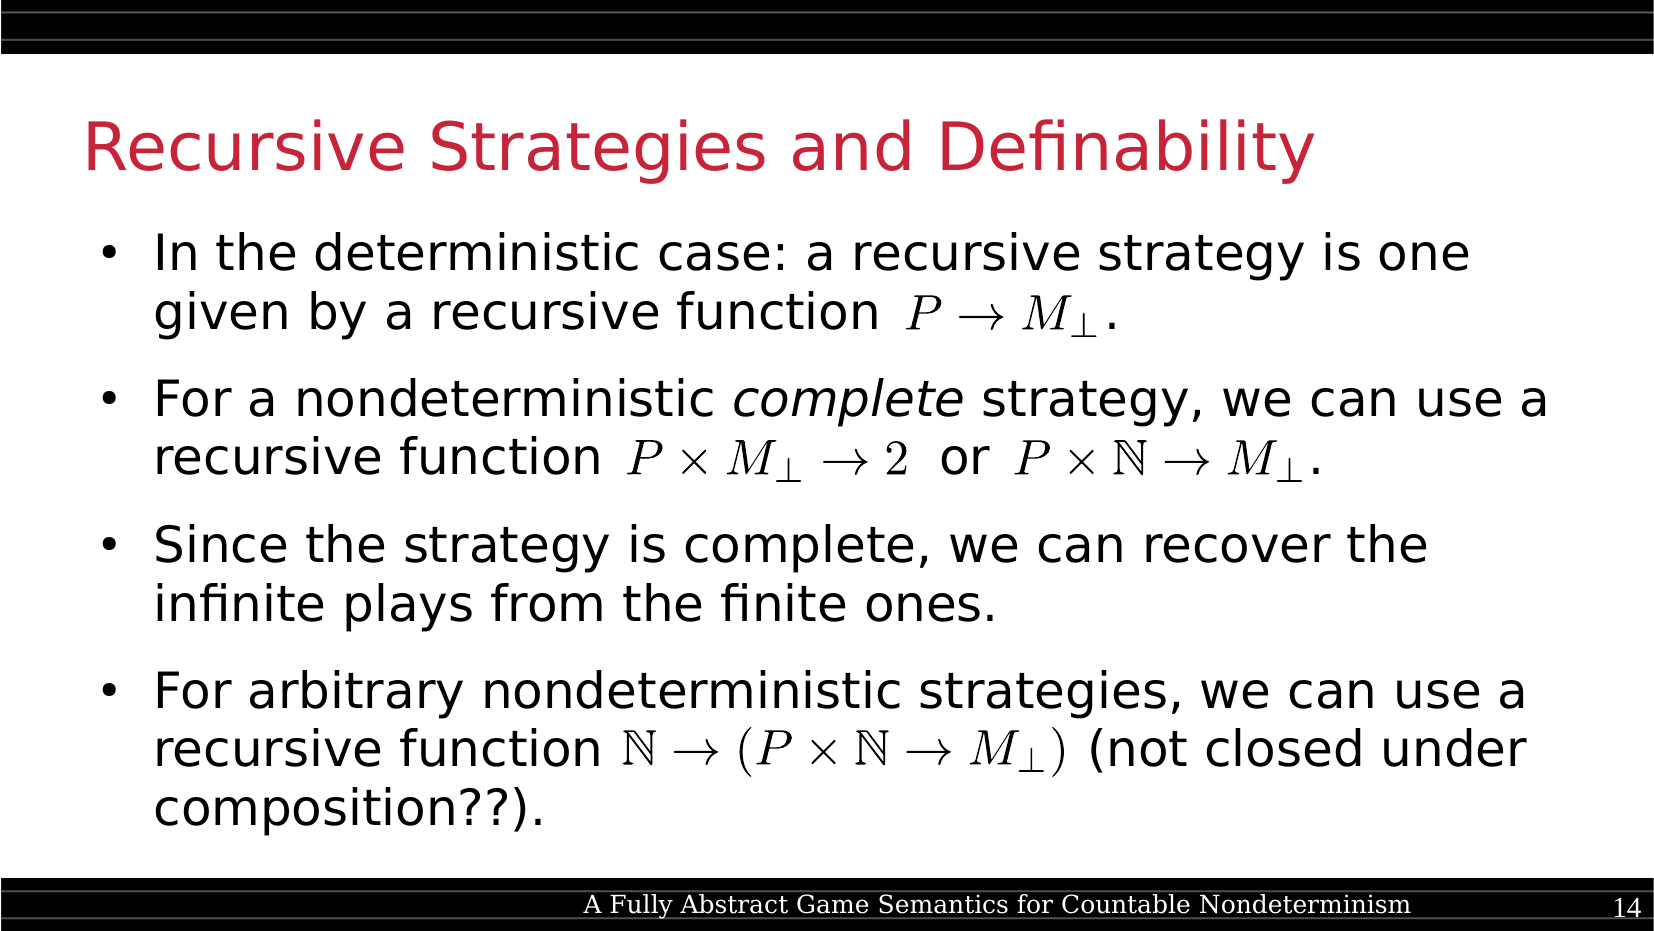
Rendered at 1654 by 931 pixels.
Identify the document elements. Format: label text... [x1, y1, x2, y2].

title Recursive Strategies and Definability [82, 69, 1571, 224]
text_box [1012, 439, 1306, 482]
text_box [624, 440, 910, 482]
text_box [903, 295, 1100, 337]
picture [1, 0, 1654, 54]
picture [1, 878, 1654, 931]
text_box [621, 726, 1069, 777]
list In the deterministic case: a recursive strategy is one given by a recursive function . For a nondeterministic complete strategy, we can use a recursive function or . Since the strategy is complete, we can recover the infinite plays from the finite ones. For arbitrary nondeterministic strategies, we can use a recursive function (not closed under composition??). [82, 224, 1571, 875]
